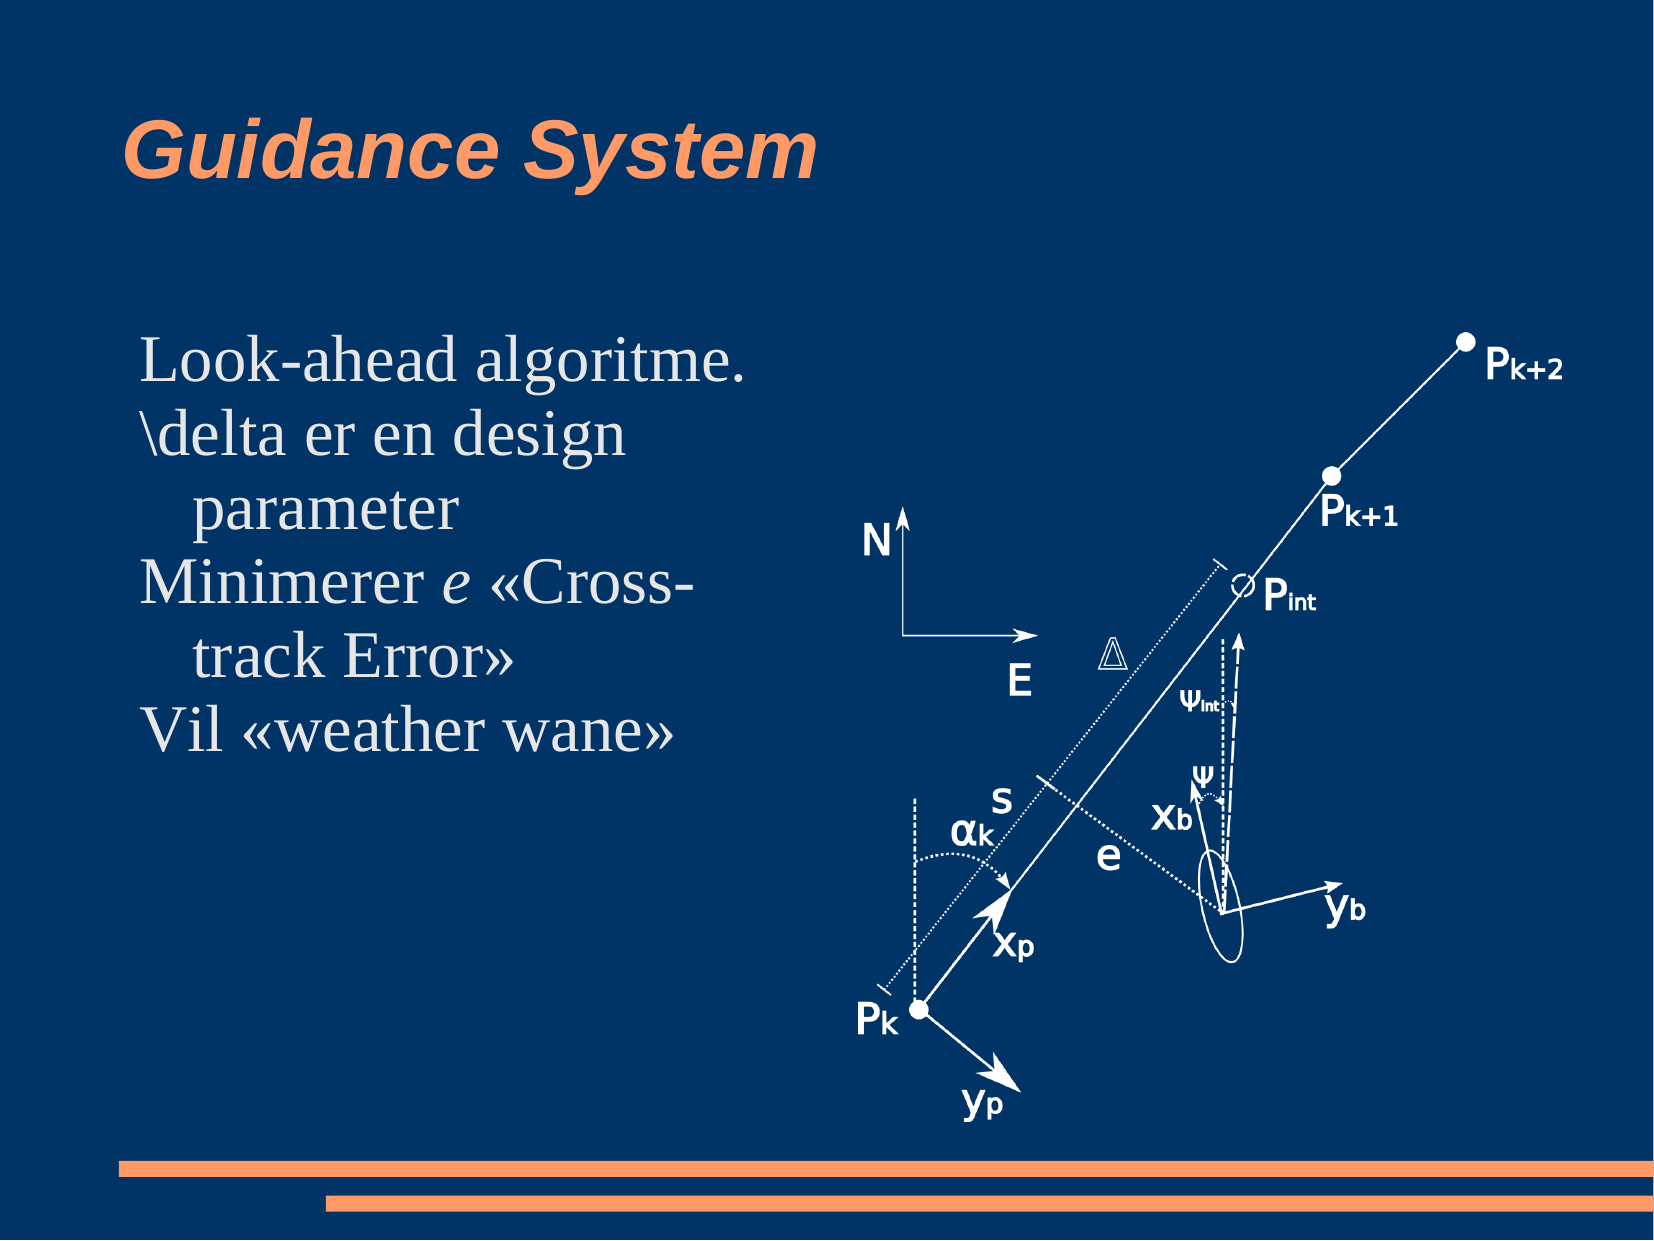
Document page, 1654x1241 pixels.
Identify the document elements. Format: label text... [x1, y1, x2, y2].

title Guidance System [121, 46, 1534, 254]
list Look-ahead algoritme. \delta er en design parameter Minimerer e «Cross-track Error» Vil «weather wane» [121, 322, 824, 1133]
picture [858, 332, 1562, 1122]
